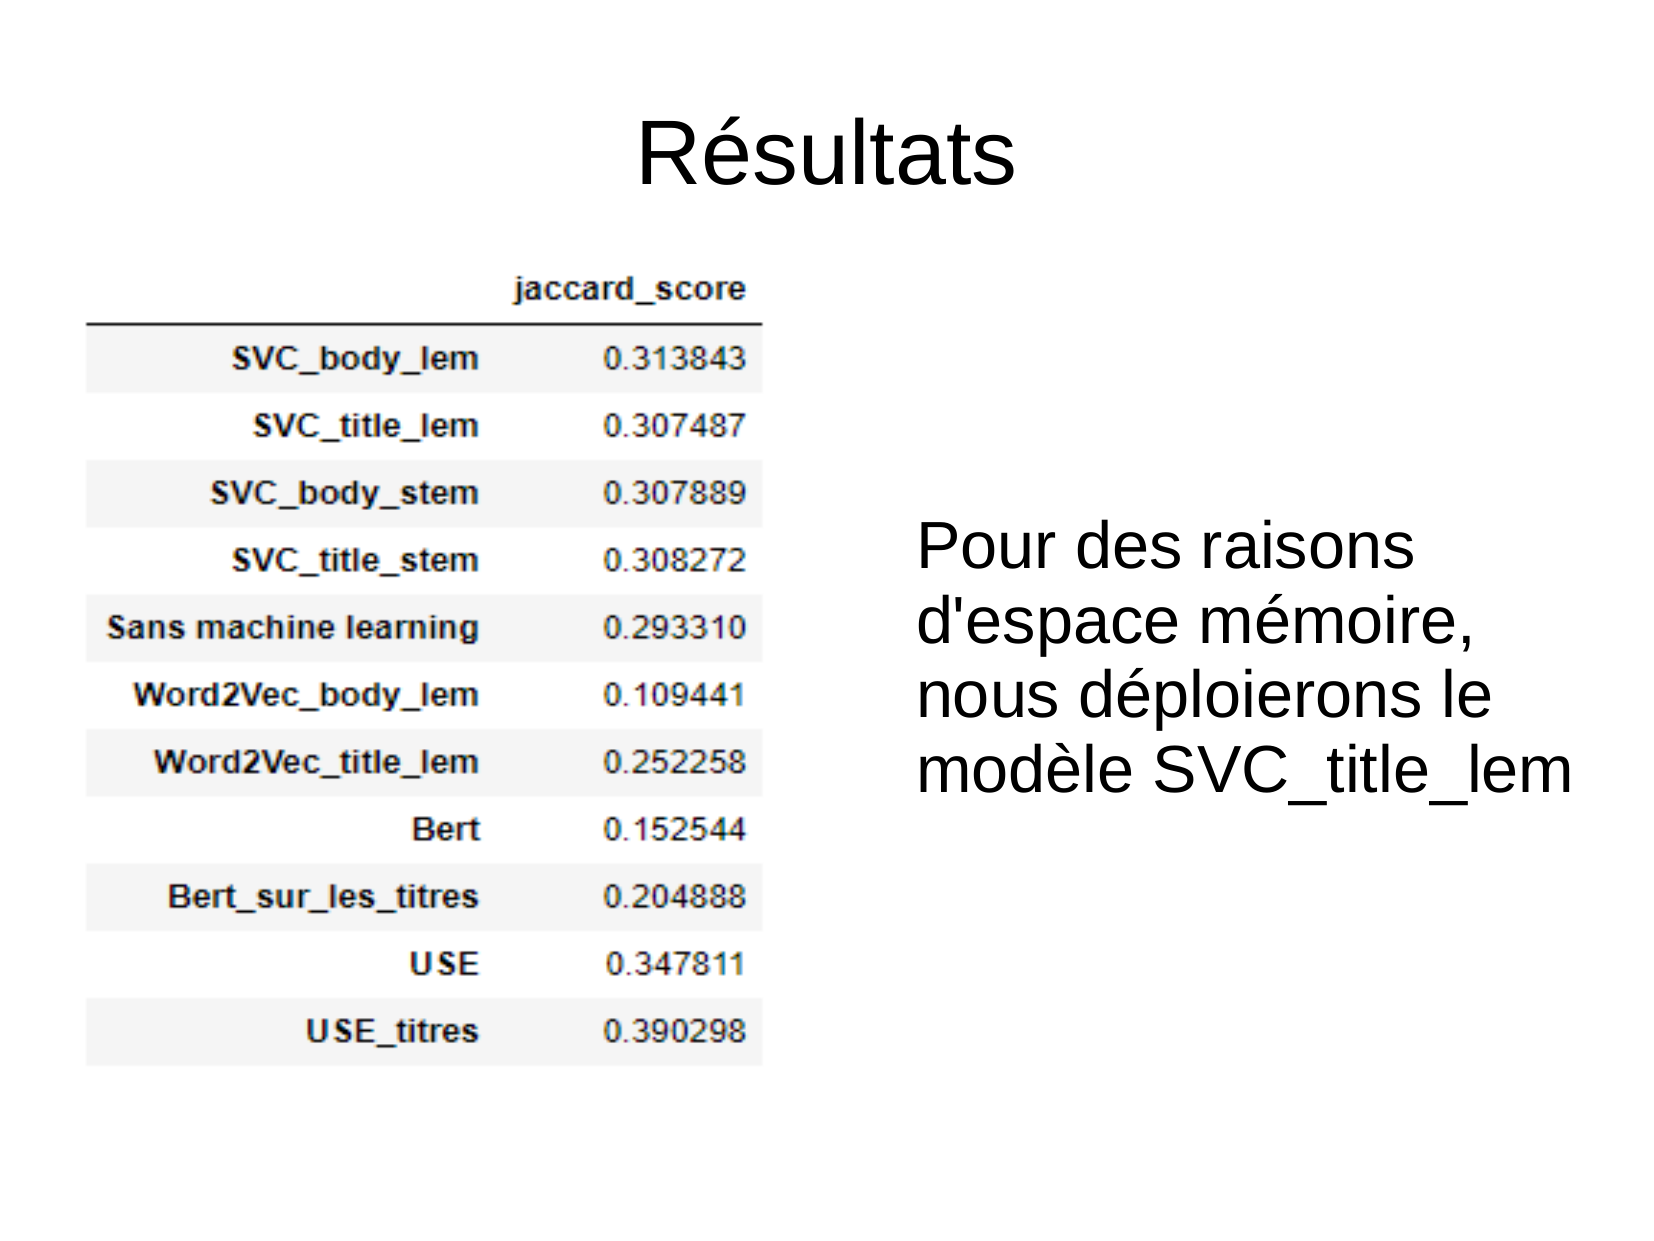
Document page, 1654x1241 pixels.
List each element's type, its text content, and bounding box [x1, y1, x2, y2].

list Pour des raisons d'espace mémoire, nous déploierons le modèle SVC_title_lem [845, 507, 1607, 1241]
picture [70, 259, 792, 1087]
title Résultats [82, 49, 1571, 257]
